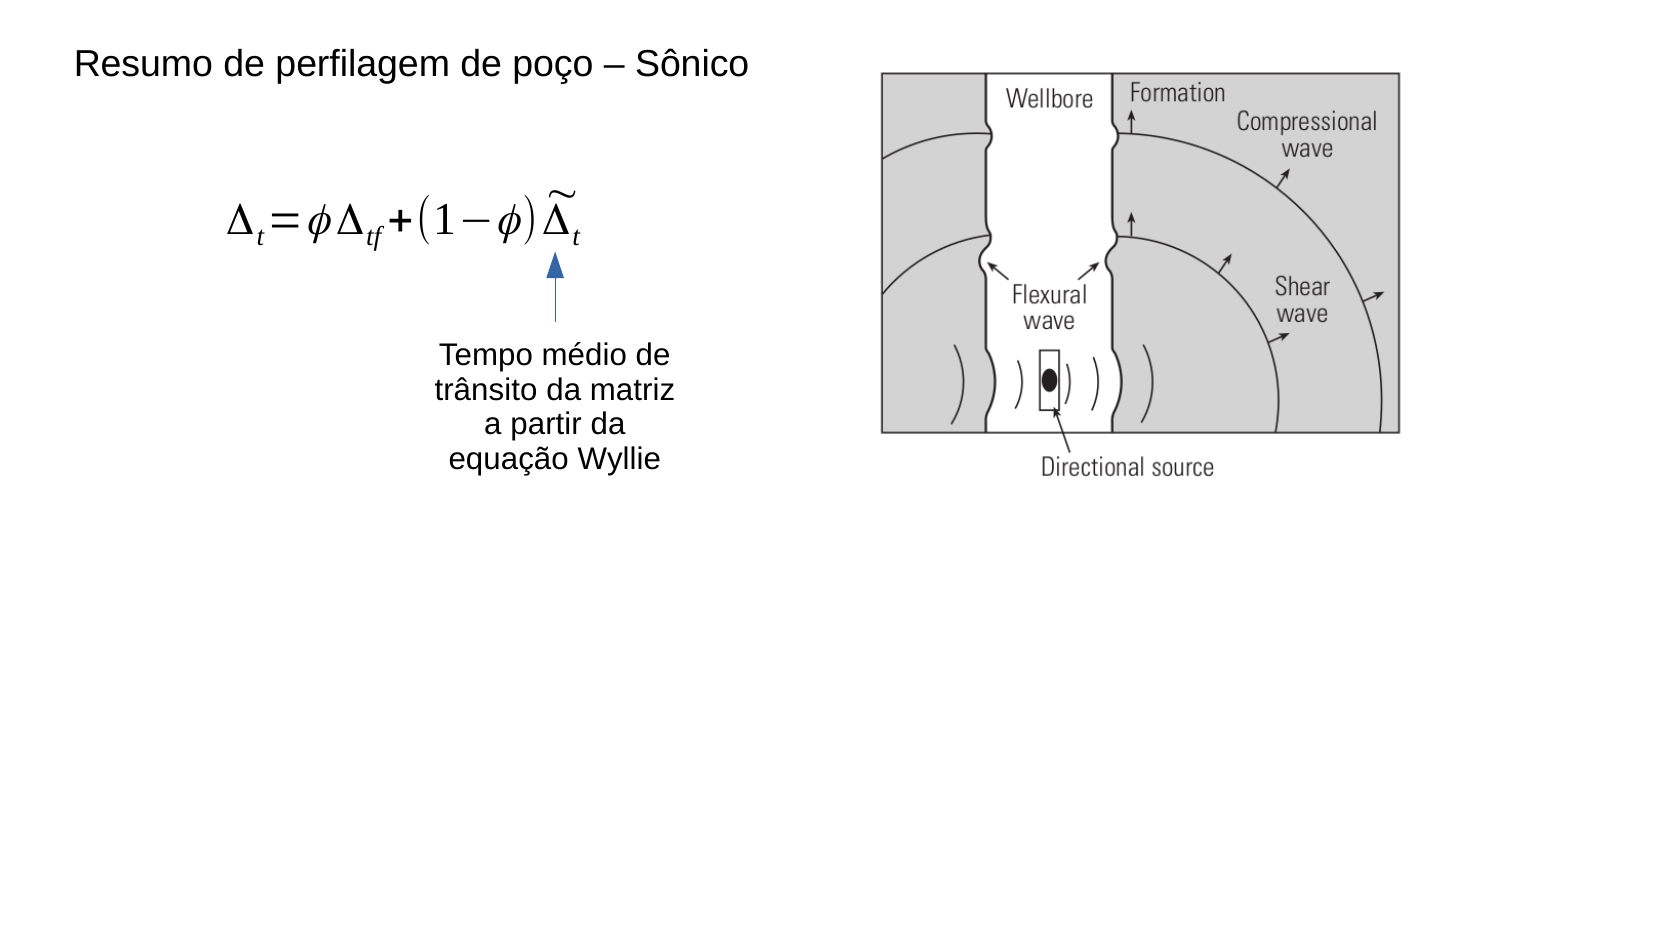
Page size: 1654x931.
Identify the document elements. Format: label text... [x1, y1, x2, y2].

picture [850, 49, 1418, 485]
chart [219, 189, 589, 251]
text_box Resumo de perfilagem de poço – Sônico [59, 35, 1123, 93]
text_box Tempo médio de trânsito da matriz a partir da equação Wyllie [419, 329, 691, 484]
